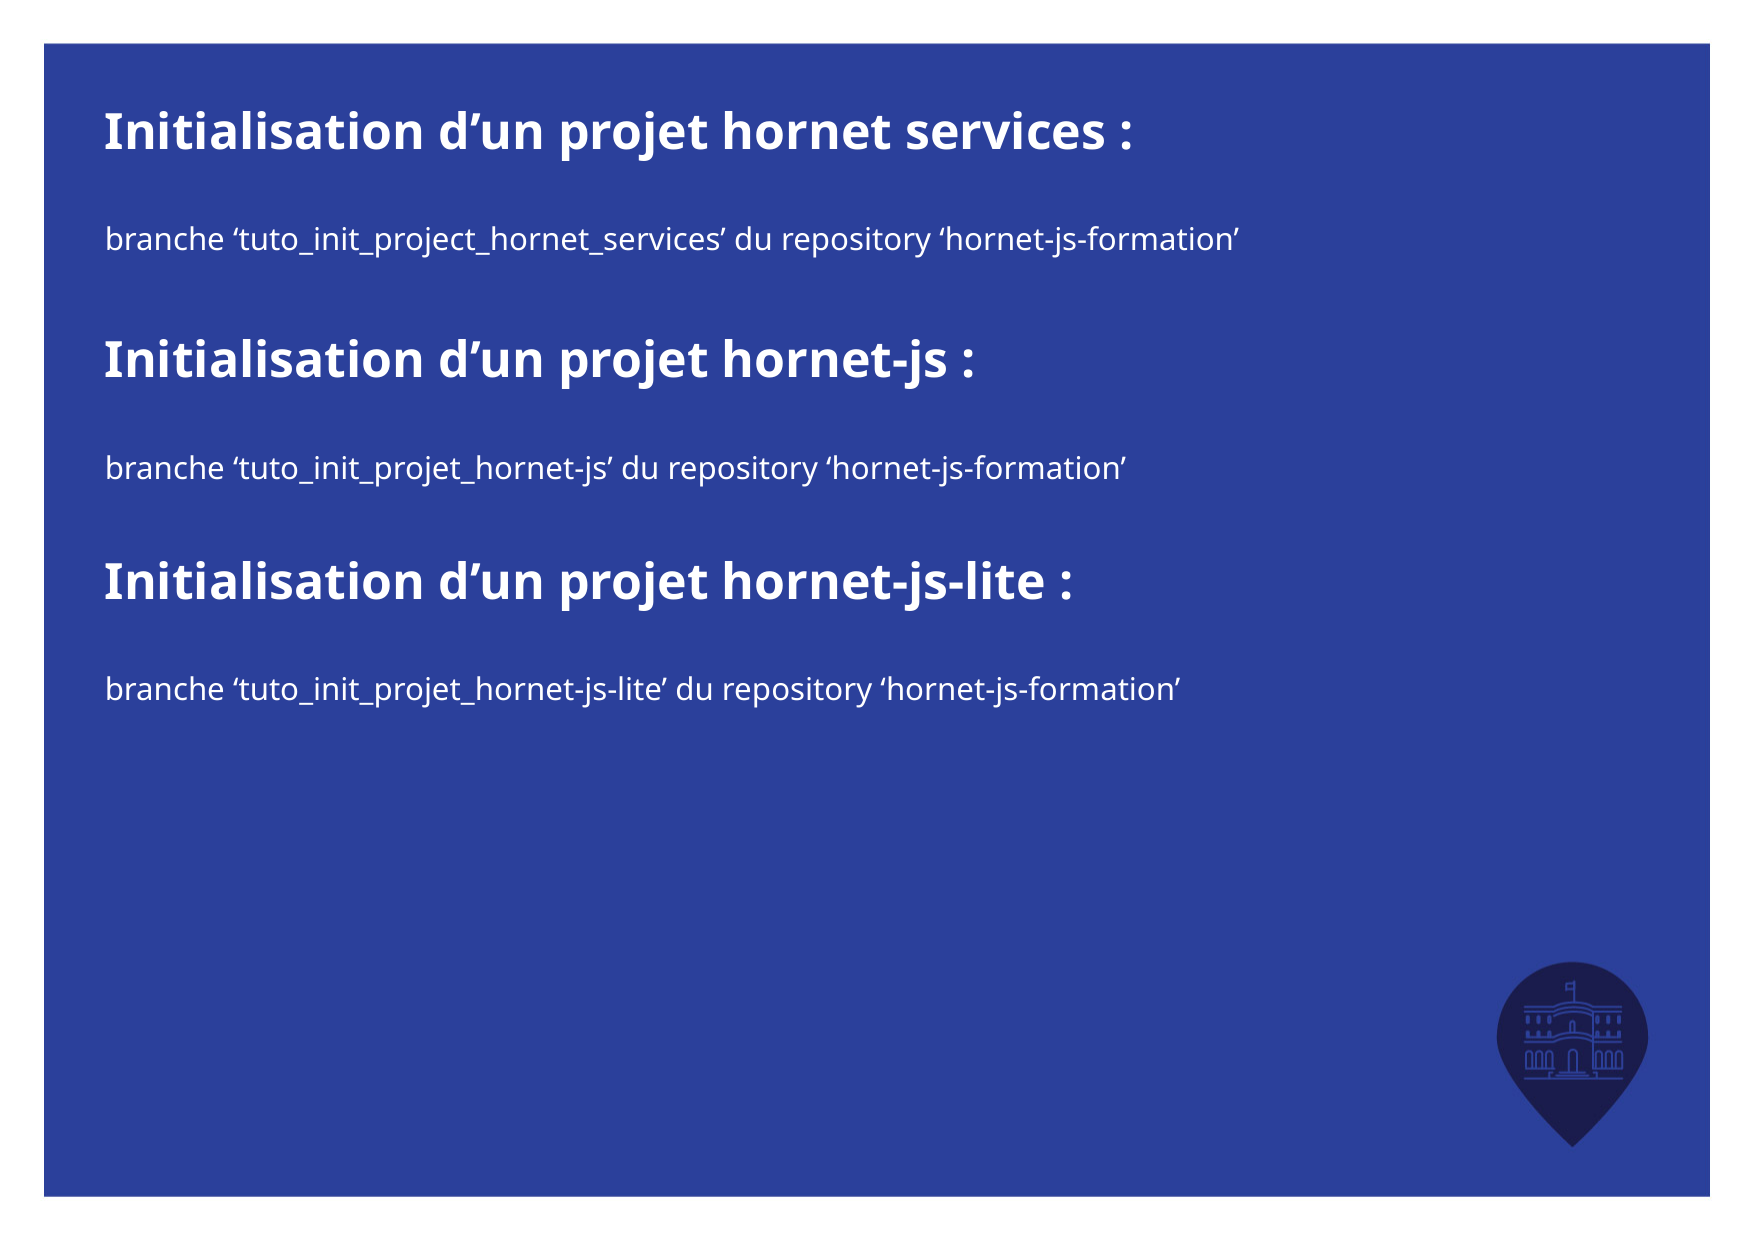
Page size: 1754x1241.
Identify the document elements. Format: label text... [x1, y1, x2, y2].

title Initialisation d’un projet hornet-js-lite : branche ‘tuto_init_projet_hornet-js-lite’ du repository ‘hornet-js-formation’ [87, 555, 1666, 762]
picture [0, 0, 1754, 1241]
title Initialisation d’un projet hornet services : branche ‘tuto_init_project_hornet_services’ du repository ‘hornet-js-formation’ [87, 105, 1666, 195]
title Initialisation d’un projet hornet-js : branche ‘tuto_init_projet_hornet-js’ du repository ‘hornet-js-formation’ [87, 333, 1666, 541]
list [75, 195, 1666, 1061]
